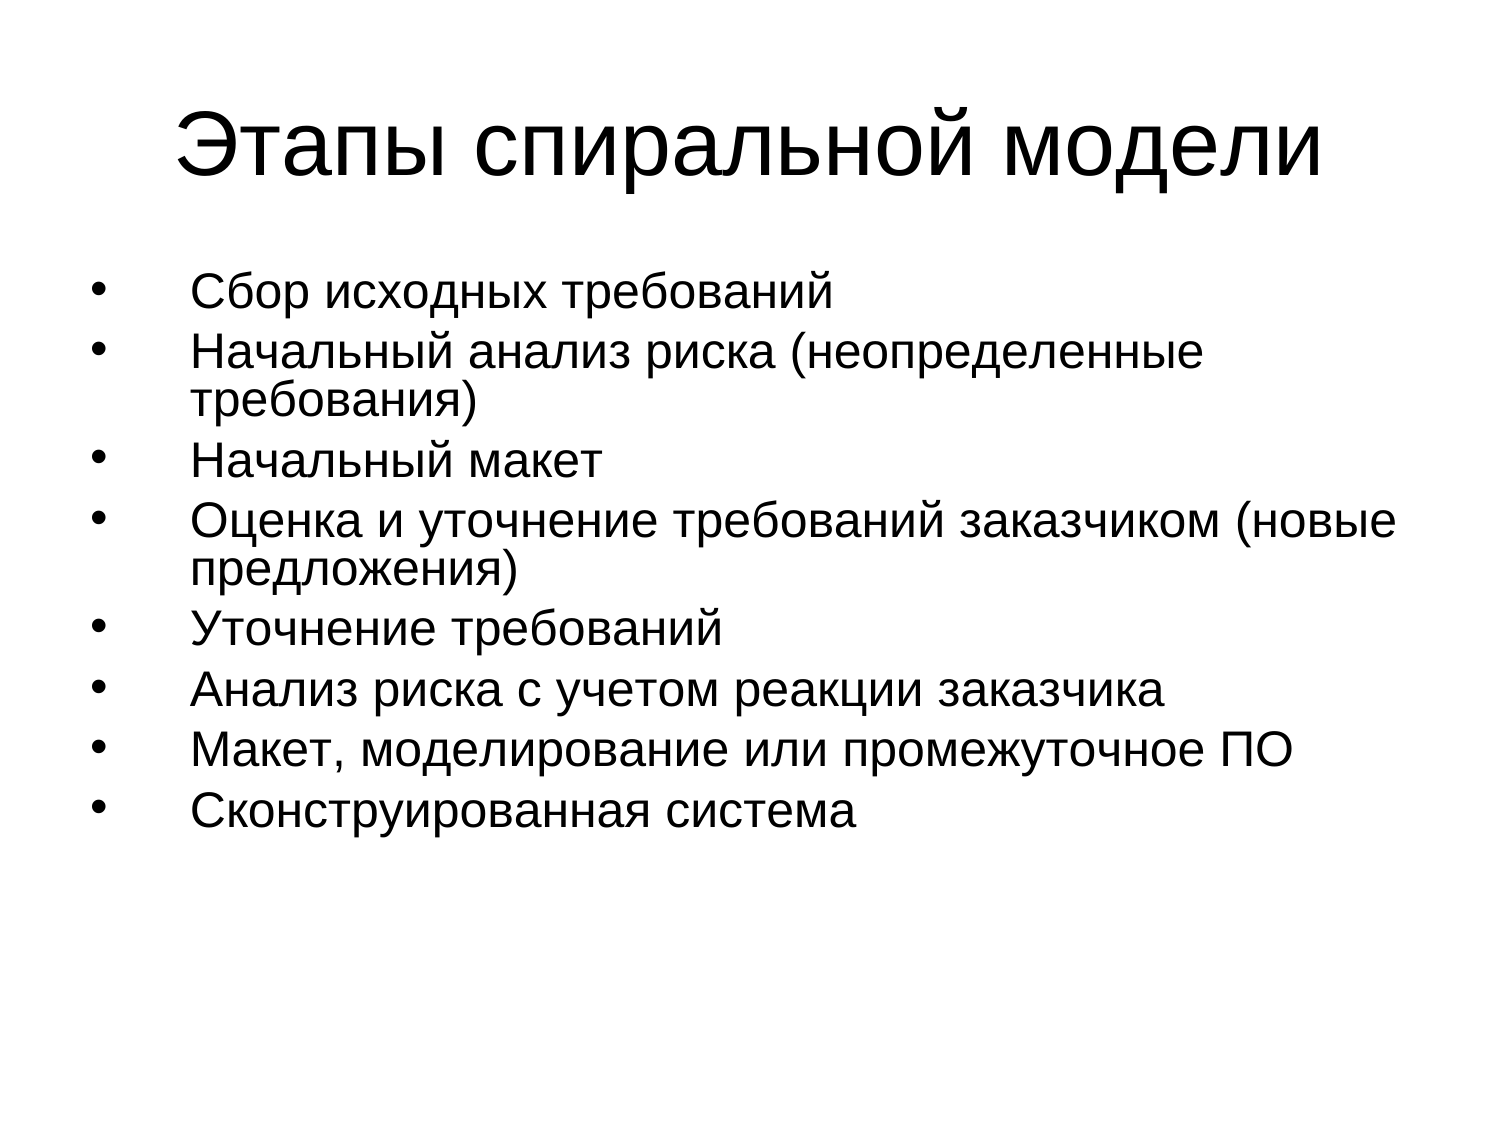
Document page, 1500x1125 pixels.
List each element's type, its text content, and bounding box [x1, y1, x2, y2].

list Сбор исходных требований Начальный анализ риска (неопределенные требования) Начальный макет Оценка и уточнение требований заказчиком (новые предложения) Уточнение требований Анализ риска с учетом реакции заказчика Макет, моделирование или промежуточное ПО Сконструированная система [75, 262, 1426, 1005]
title Этапы спиральной модели [75, 45, 1426, 233]
